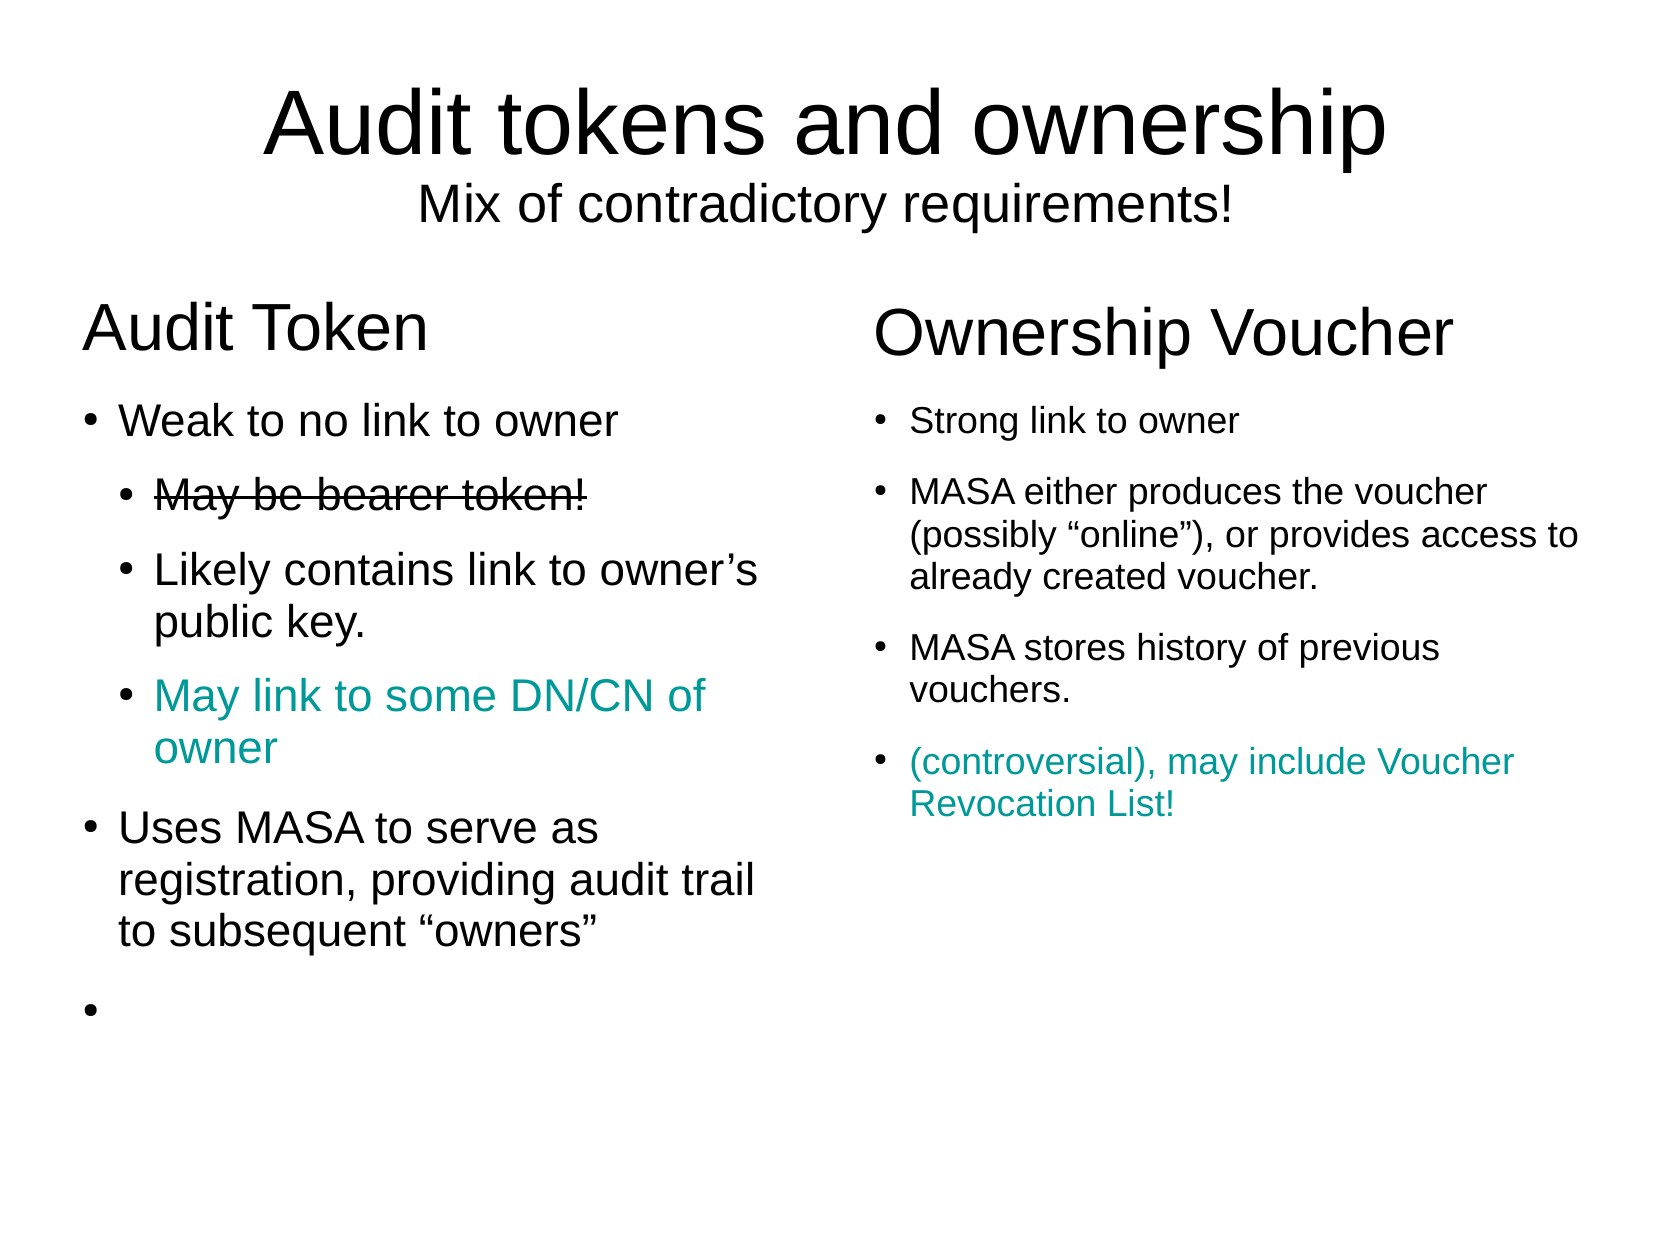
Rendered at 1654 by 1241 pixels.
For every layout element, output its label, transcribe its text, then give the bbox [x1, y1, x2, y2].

list Ownership Voucher Strong link to owner MASA either produces the voucher (possibly “online”), or provides access to already created voucher. MASA stores history of previous vouchers. (controversial), may include Voucher Revocation List! [874, 295, 1595, 1015]
list Audit Token Weak to no link to owner May be bearer token! Likely contains link to owner’s public key. May link to some DN/CN of owner Uses MASA to serve as registration, providing audit trail to subsequent “owners” [82, 290, 804, 1010]
title Audit tokens and ownership Mix of contradictory requirements! [82, 49, 1571, 257]
